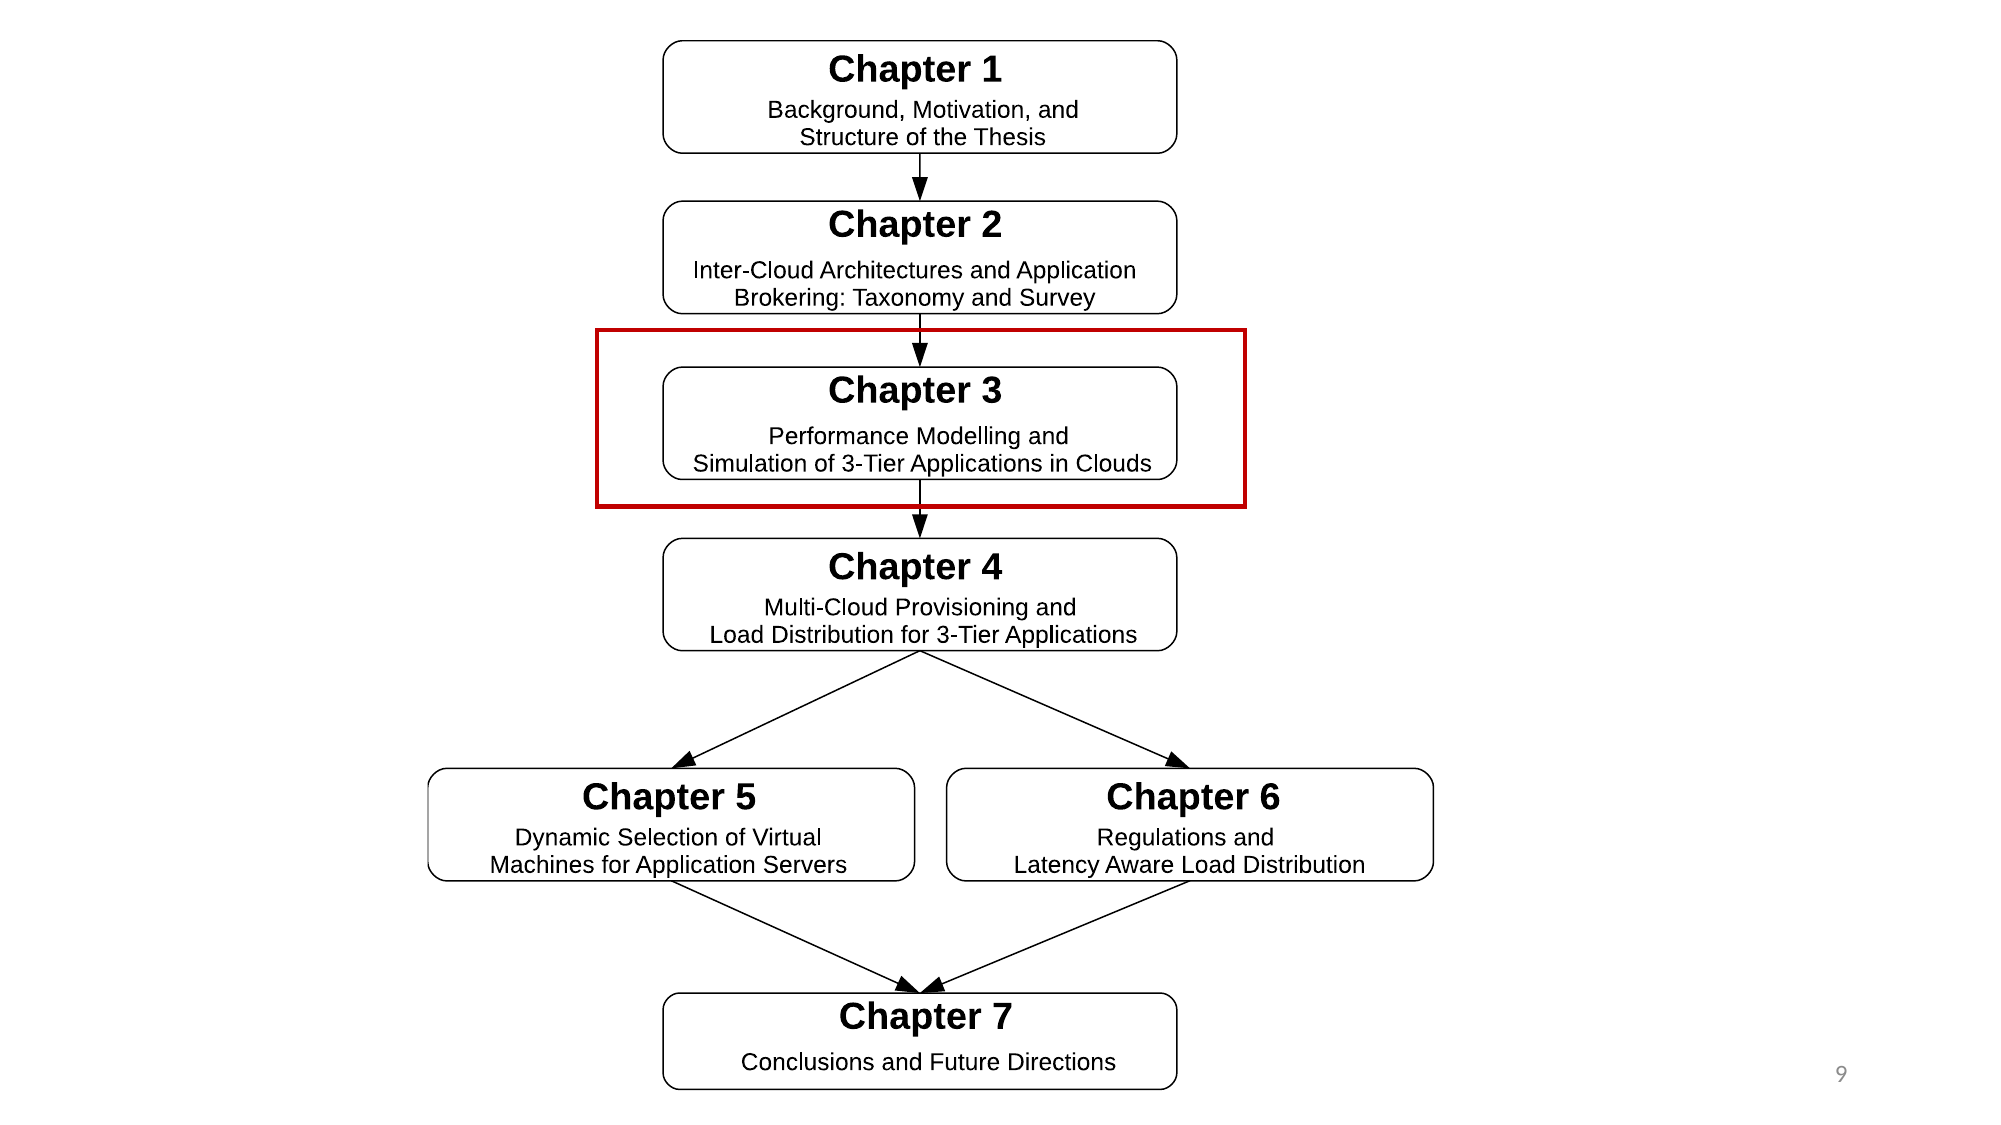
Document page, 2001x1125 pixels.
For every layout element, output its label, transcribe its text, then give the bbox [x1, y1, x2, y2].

picture [427, 40, 1439, 1095]
slide_number <number> [1412, 1042, 1863, 1103]
